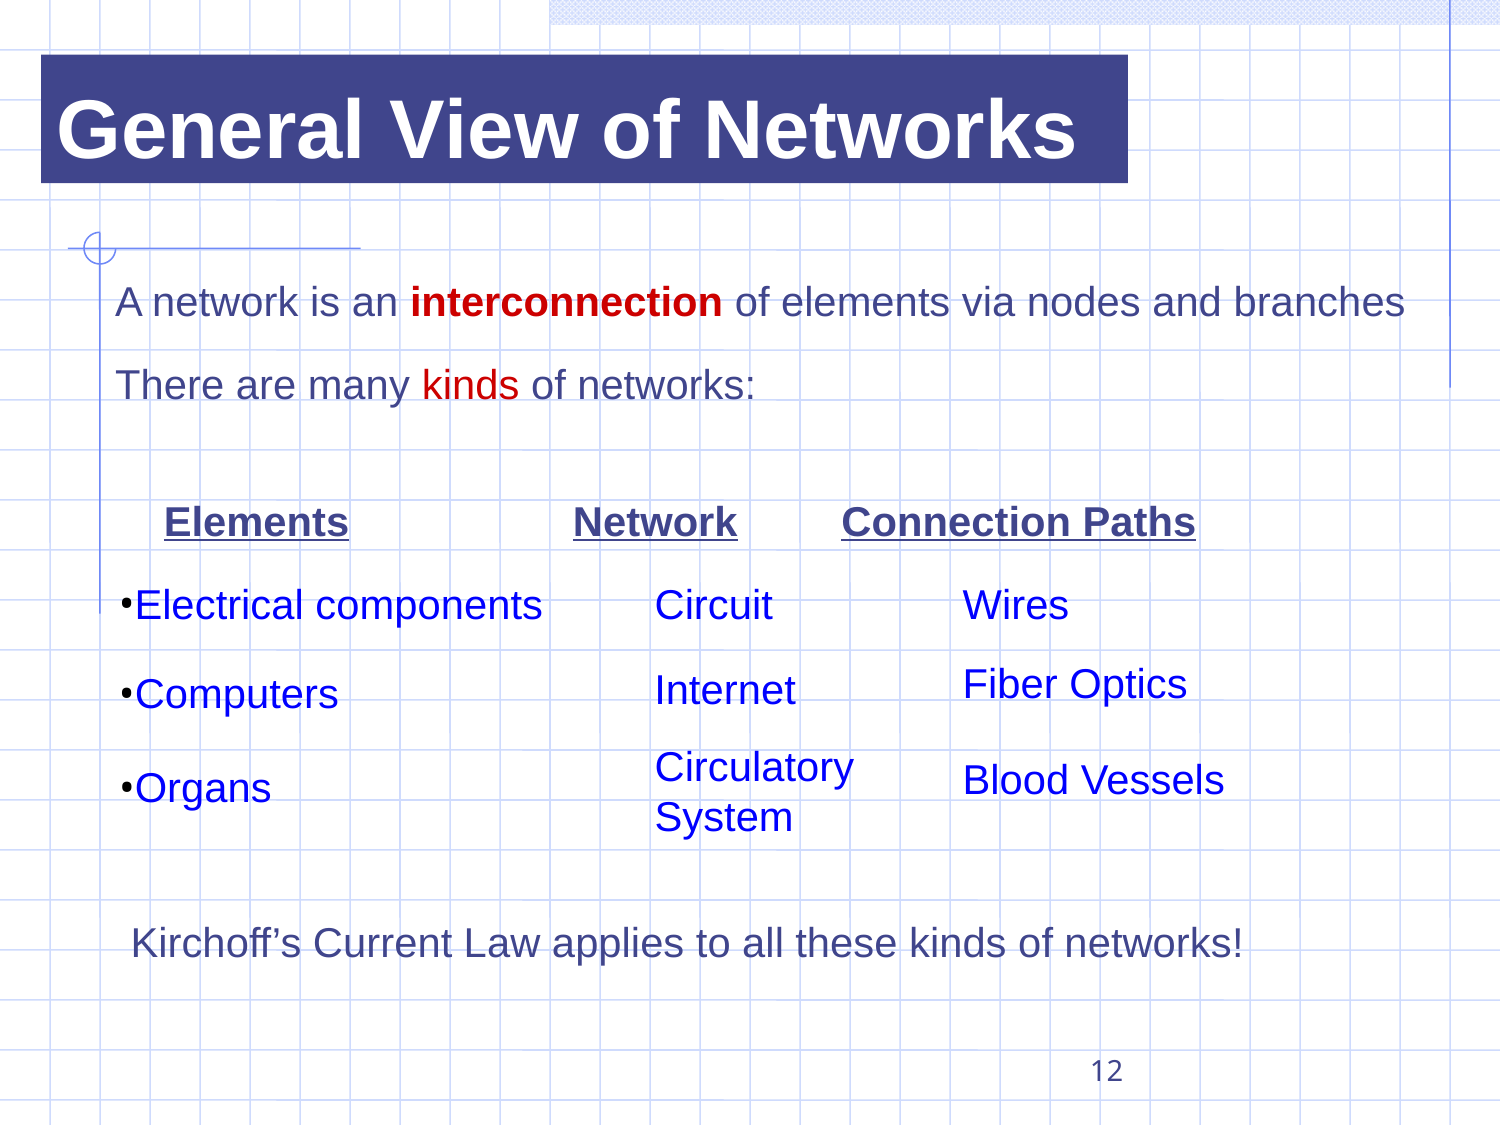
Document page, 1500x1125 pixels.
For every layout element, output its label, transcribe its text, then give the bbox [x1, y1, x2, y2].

text_box Kirchoff’s Current Law applies to all these kinds of networks! [115, 908, 1257, 974]
text_box Internet [639, 655, 811, 721]
text_box A network is an interconnection of elements via nodes and branches [100, 267, 1447, 333]
text_box Computers [104, 659, 354, 725]
text_box Electrical components [104, 570, 558, 636]
text_box Circulatory System [639, 732, 881, 848]
text_box There are many kinds of networks: [100, 350, 769, 416]
text_box Organs [104, 753, 287, 819]
text_box [1074, 1025, 1388, 1101]
text_box Fiber Optics [947, 649, 1203, 715]
text_box Wires [947, 570, 1085, 636]
title General View of Networks [41, 54, 1128, 184]
text_box Elements Network Connection Paths [148, 487, 1406, 553]
text_box Circuit [639, 570, 789, 636]
text_box Blood Vessels [947, 745, 1243, 811]
